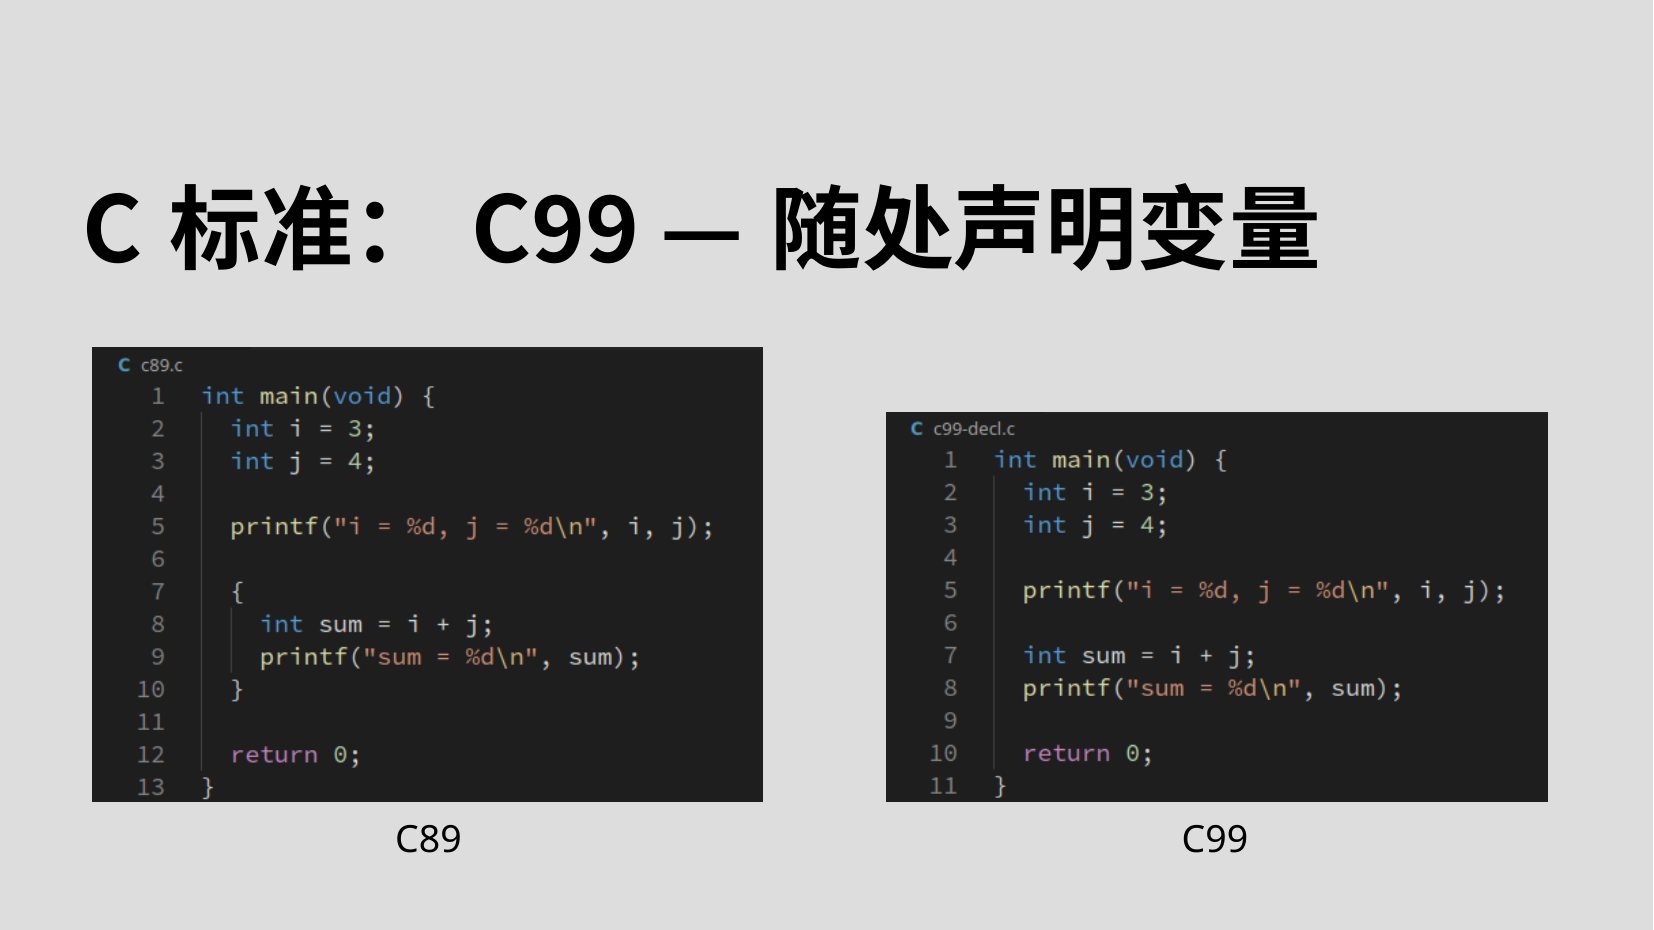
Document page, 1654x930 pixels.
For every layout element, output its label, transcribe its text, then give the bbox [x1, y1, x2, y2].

picture [92, 347, 763, 802]
text_box C89 [380, 805, 477, 872]
text_box C99 [1166, 805, 1264, 872]
title C标准：C99 —随处声明变量 [82, 144, 1571, 301]
picture [886, 412, 1548, 802]
